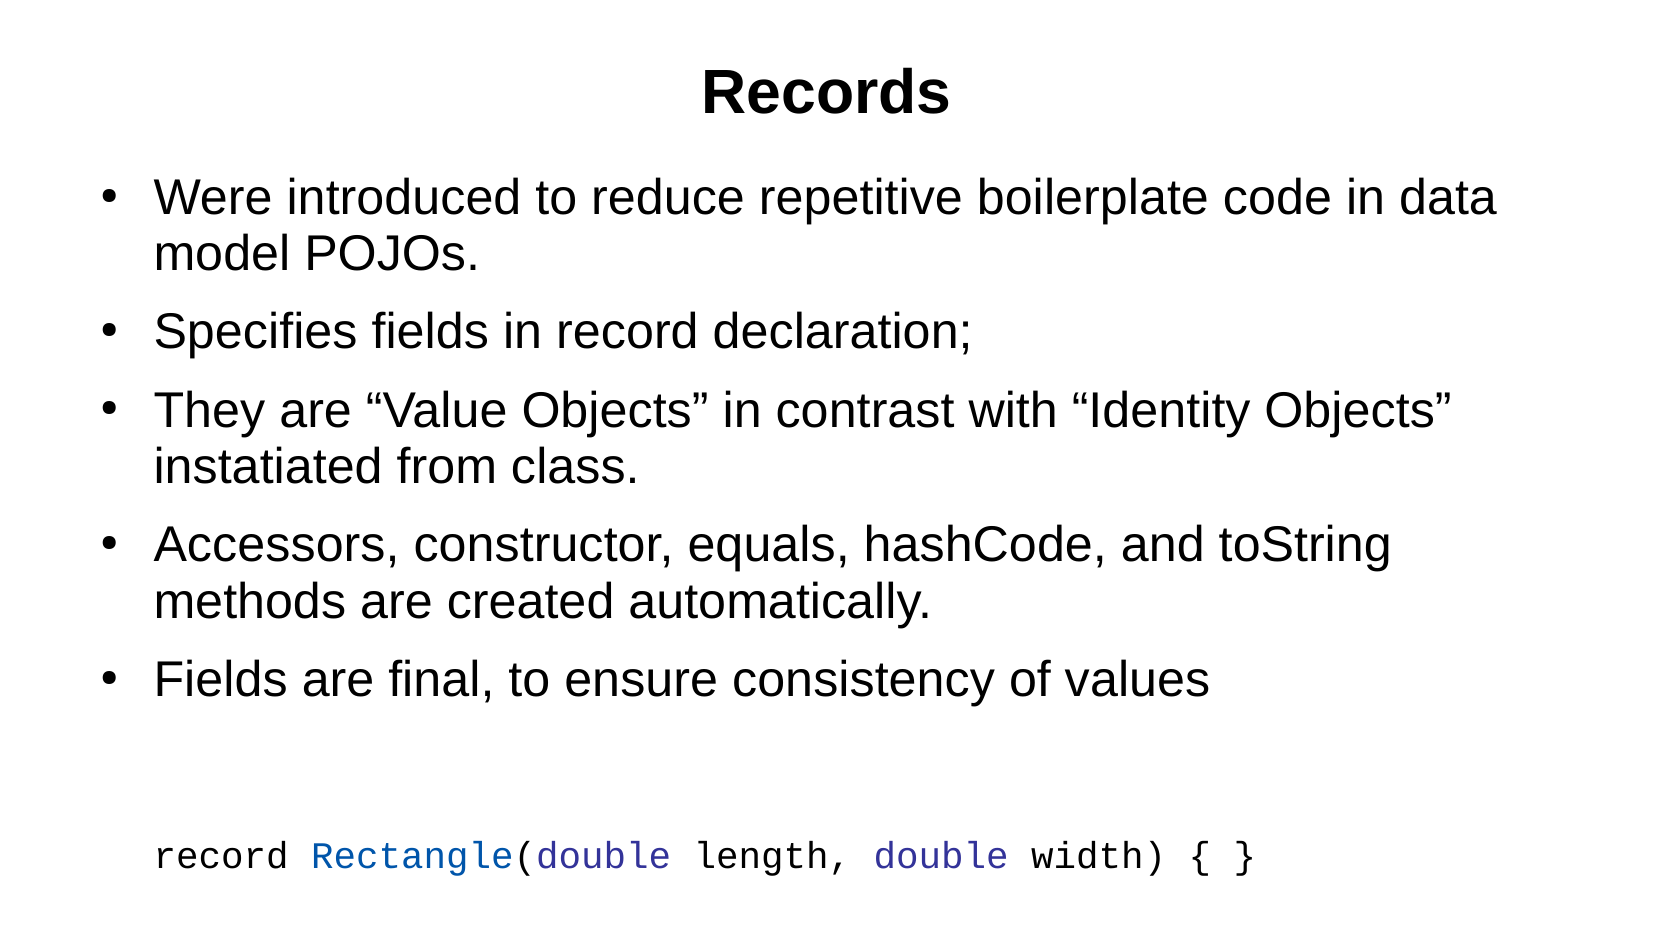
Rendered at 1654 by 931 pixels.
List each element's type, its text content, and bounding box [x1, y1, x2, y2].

title Records [82, 37, 1571, 147]
list Were introduced to reduce repetitive boilerplate code in data model POJOs. Specifies fields in record declaration; They are “Value Objects” in contrast with “Identity Objects” instatiated from class. Accessors, constructor, equals, hashCode, and toString methods are created automatically. Fields are final, to ensure consistency of values record Rectangle(double length, double width) { } [82, 168, 1538, 889]
